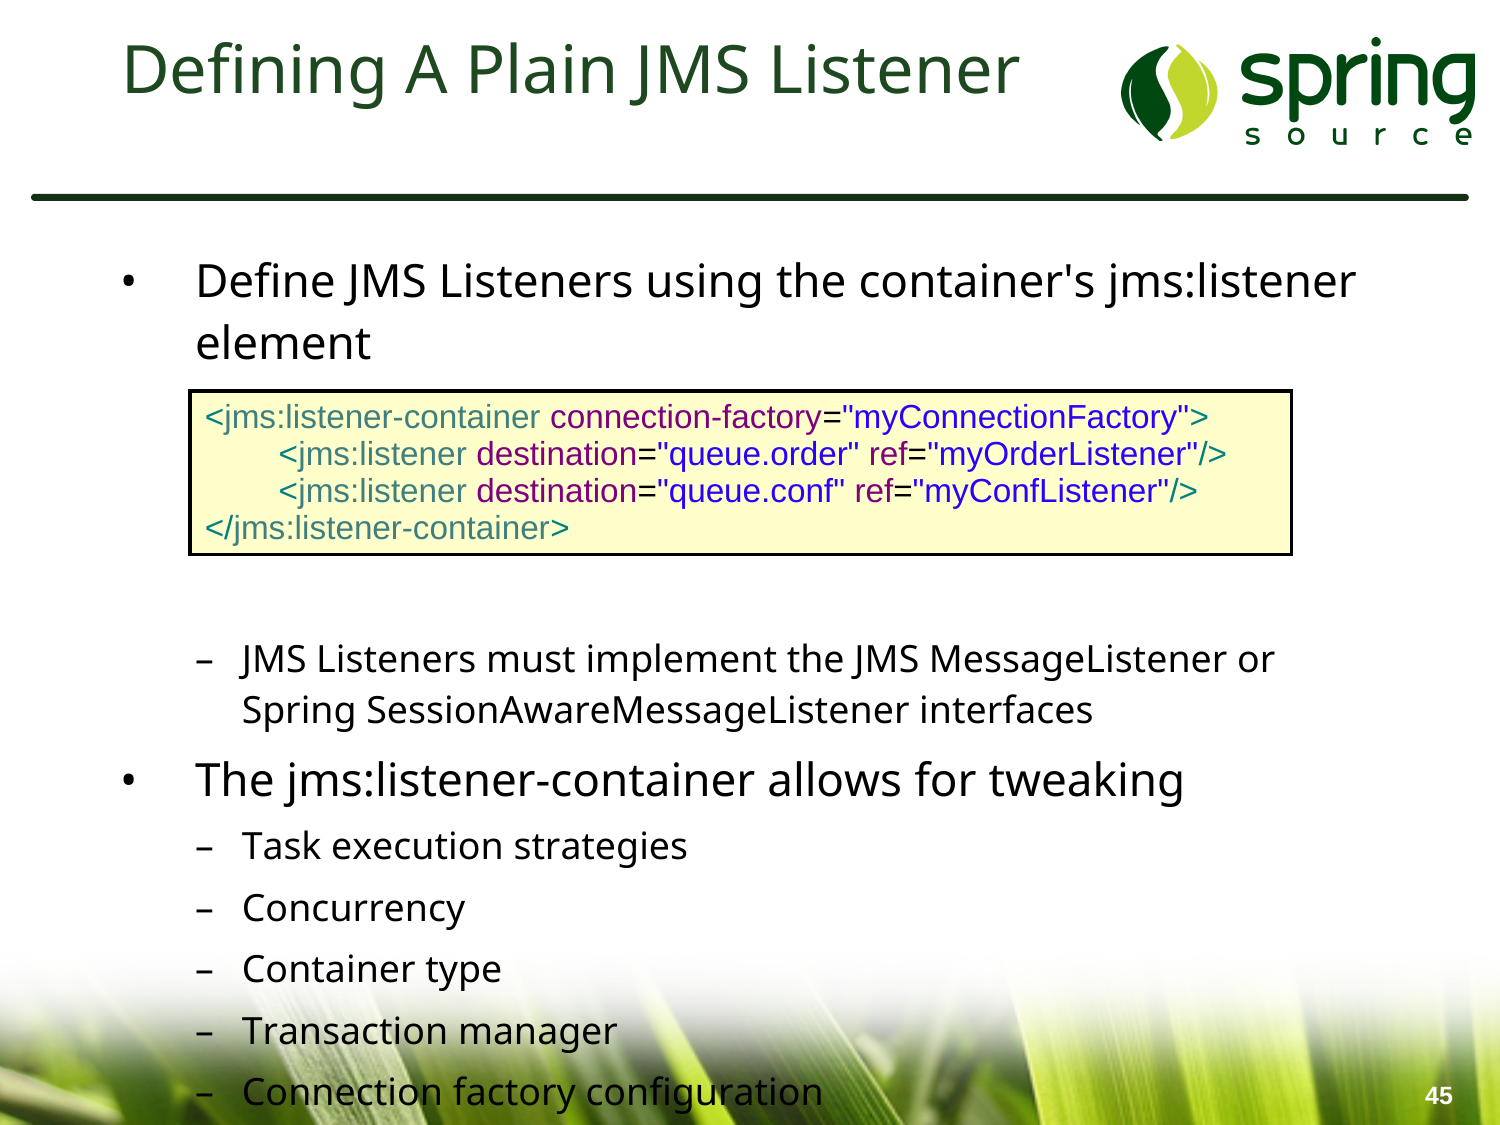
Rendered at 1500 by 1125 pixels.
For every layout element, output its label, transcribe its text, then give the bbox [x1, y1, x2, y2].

list Define JMS Listeners using the container's jms:listener element JMS Listeners must implement the JMS MessageListener or Spring SessionAwareMessageListener interfaces The jms:listener-container allows for tweaking Task execution strategies Concurrency Container type Transaction manager Connection factory configuration [105, 240, 1396, 1038]
title Defining A Plain JMS Listener [106, 15, 1139, 178]
picture [564, 1038, 574, 1042]
picture [408, 1038, 418, 1042]
picture [0, 944, 1500, 1125]
picture [1139, 37, 1475, 145]
